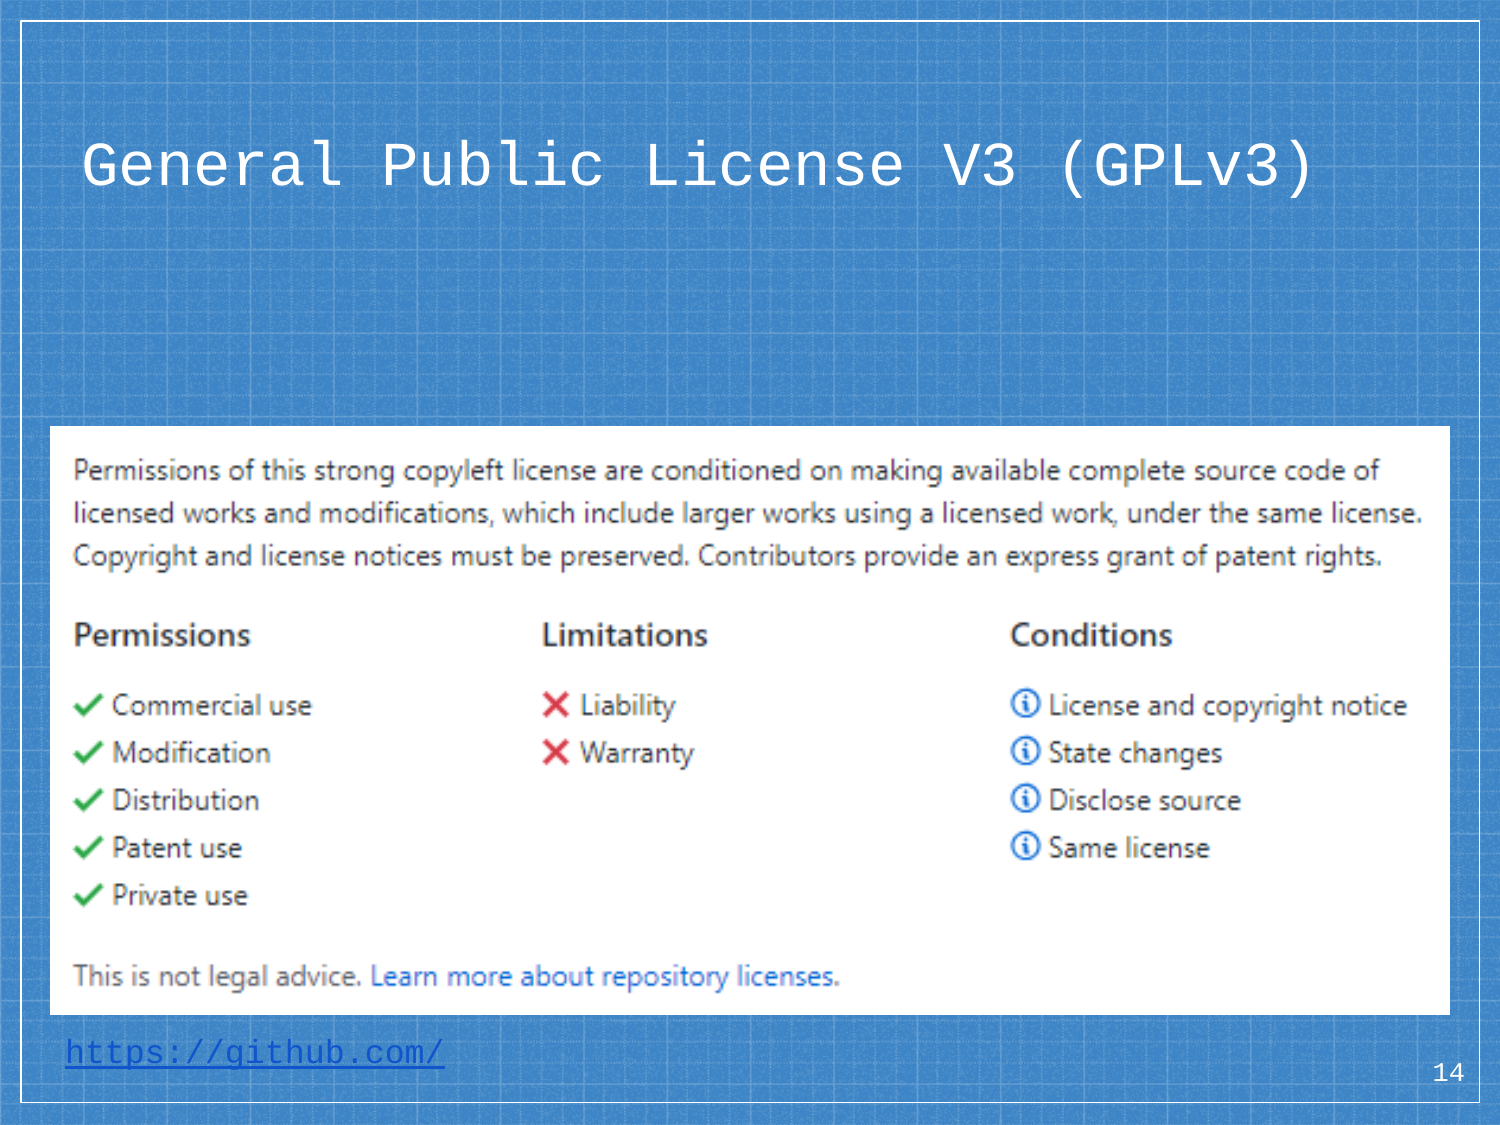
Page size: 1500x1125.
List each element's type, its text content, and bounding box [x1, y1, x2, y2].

picture [22, 22, 1479, 1102]
slide_number <number> [1403, 1038, 1494, 1125]
title General Public License V3 (GPLv3) [66, 108, 1417, 199]
text_box https://github.com/ [50, 1015, 1425, 1090]
picture [0, 0, 1500, 1125]
